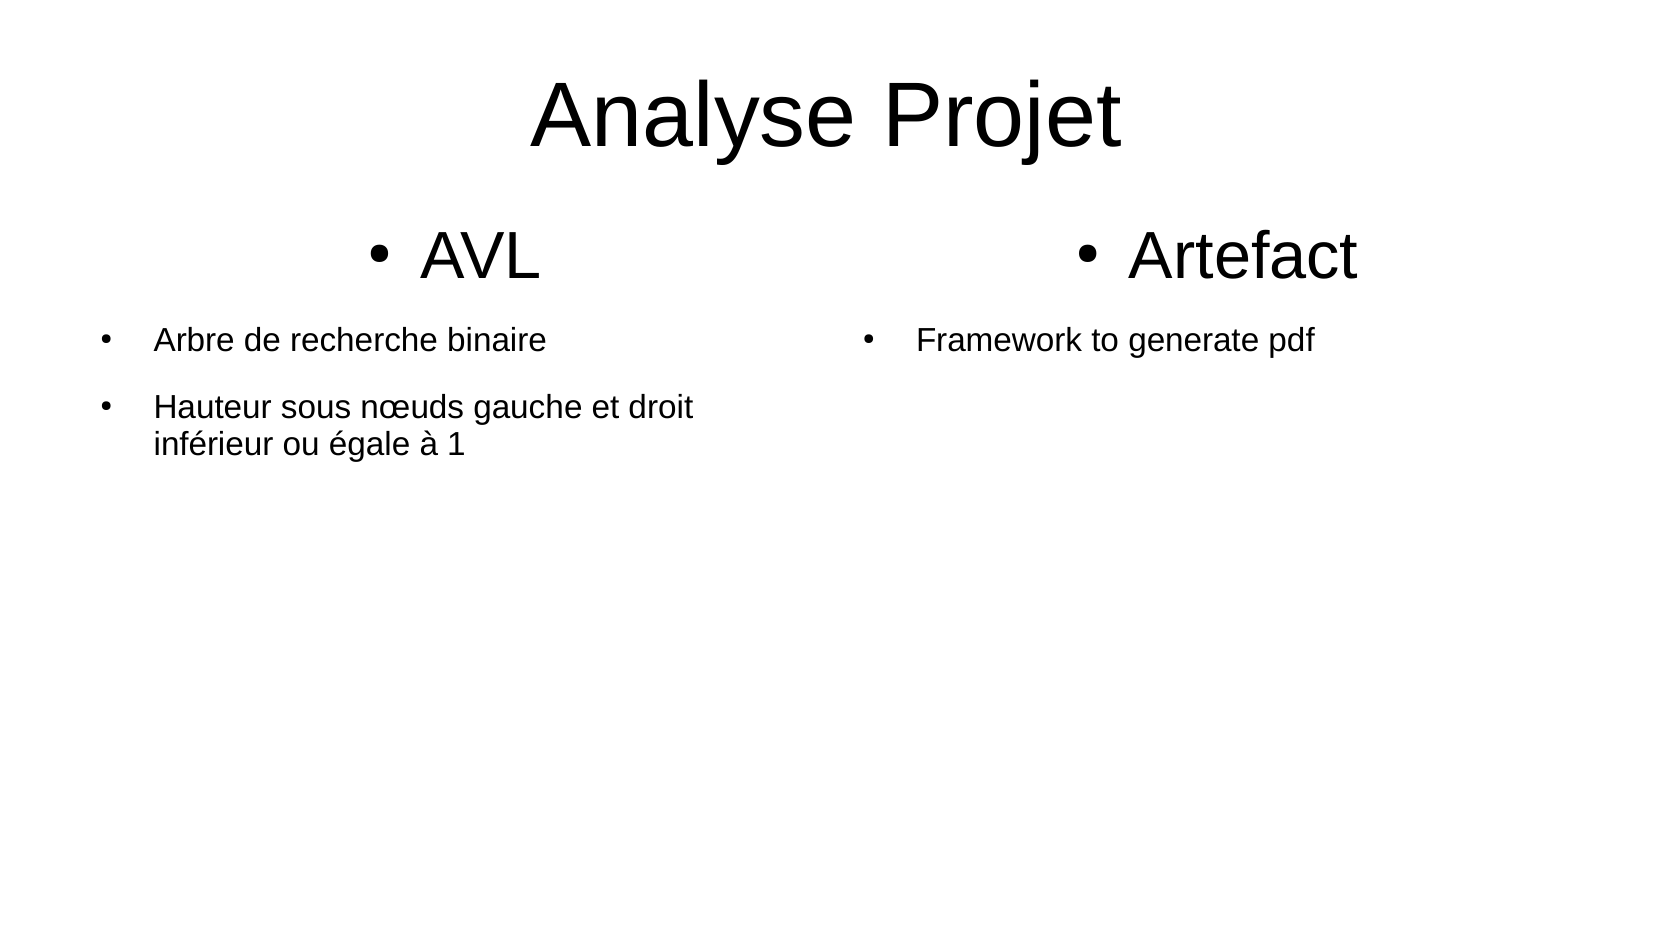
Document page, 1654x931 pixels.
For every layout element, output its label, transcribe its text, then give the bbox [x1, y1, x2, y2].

list Artefact Framework to generate pdf [845, 217, 1572, 758]
title Analyse Projet [82, 37, 1571, 193]
list AVL Arbre de recherche binaire Hauteur sous nœuds gauche et droit inférieur ou égale à 1 [82, 217, 809, 758]
